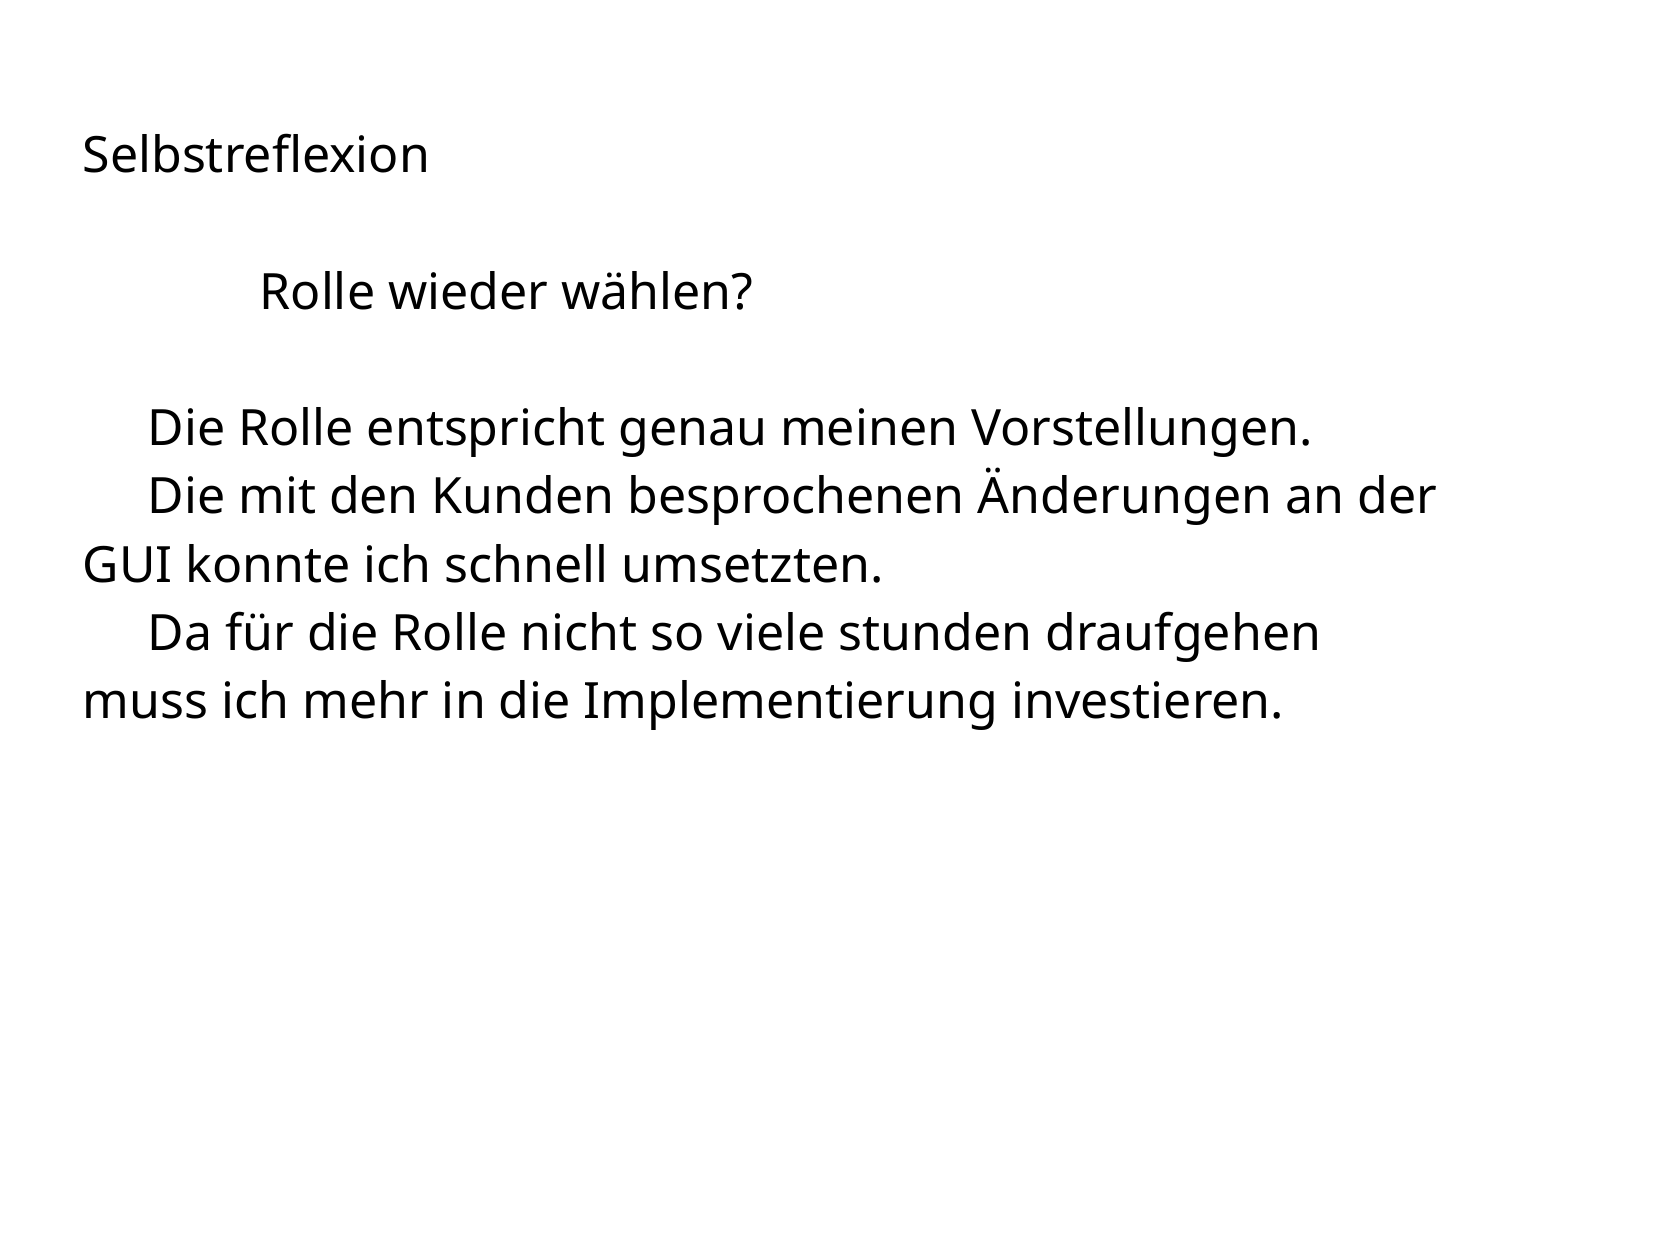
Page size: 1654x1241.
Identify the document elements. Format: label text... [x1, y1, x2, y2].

subtitle Rolle wieder wählen? Die Rolle entspricht genau meinen Vorstellungen. Die mit den Kunden besprochenen Änderungen an der GUI konnte ich schnell umsetzten. Da für die Rolle nicht so viele stunden draufgehen muss ich mehr in die Implementierung investieren. [82, 290, 1571, 1109]
title Selbstreflexion [82, 49, 1571, 257]
